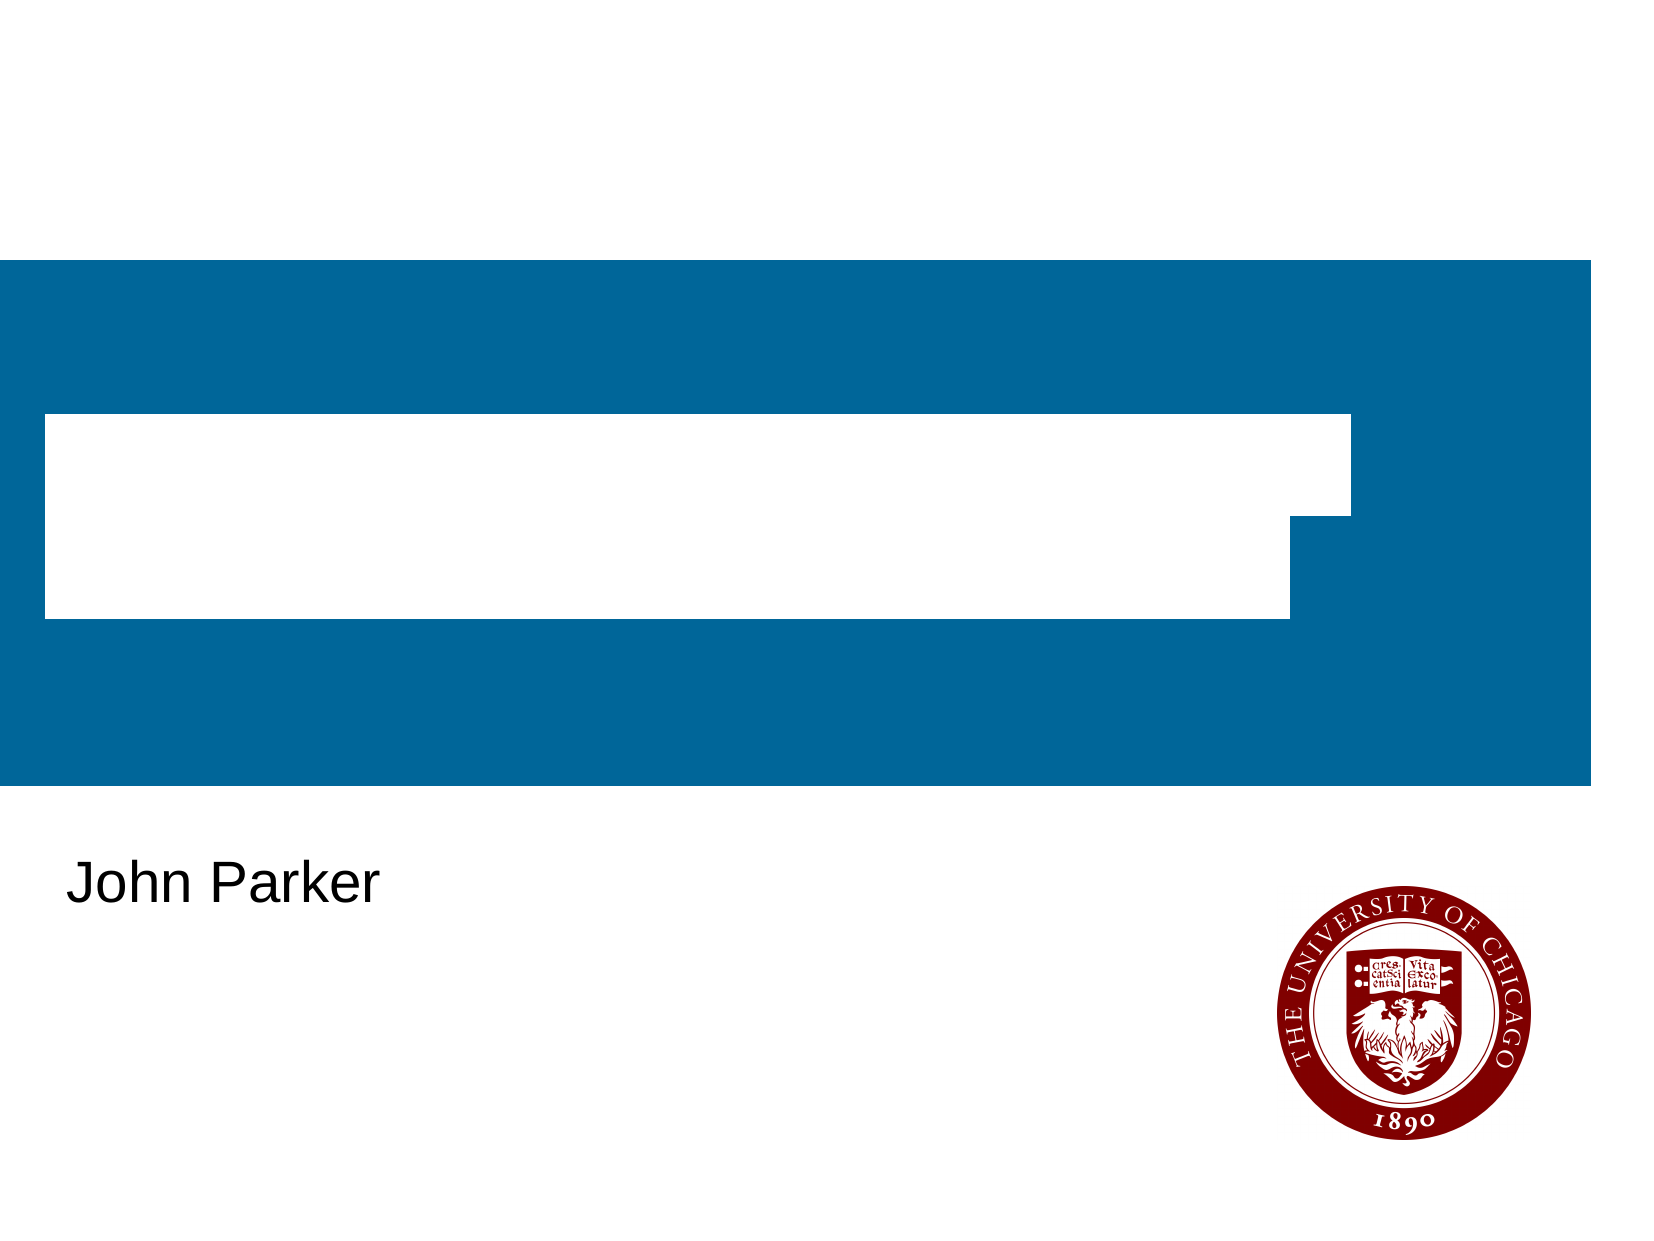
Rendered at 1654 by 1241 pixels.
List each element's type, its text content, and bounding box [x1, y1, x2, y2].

text_box John Parker [51, 842, 616, 967]
text_box [0, 260, 1591, 786]
picture [1277, 886, 1531, 1141]
title Computational Fluid Mechanics: The Lattice Boltzmann Method [45, 290, 1534, 742]
